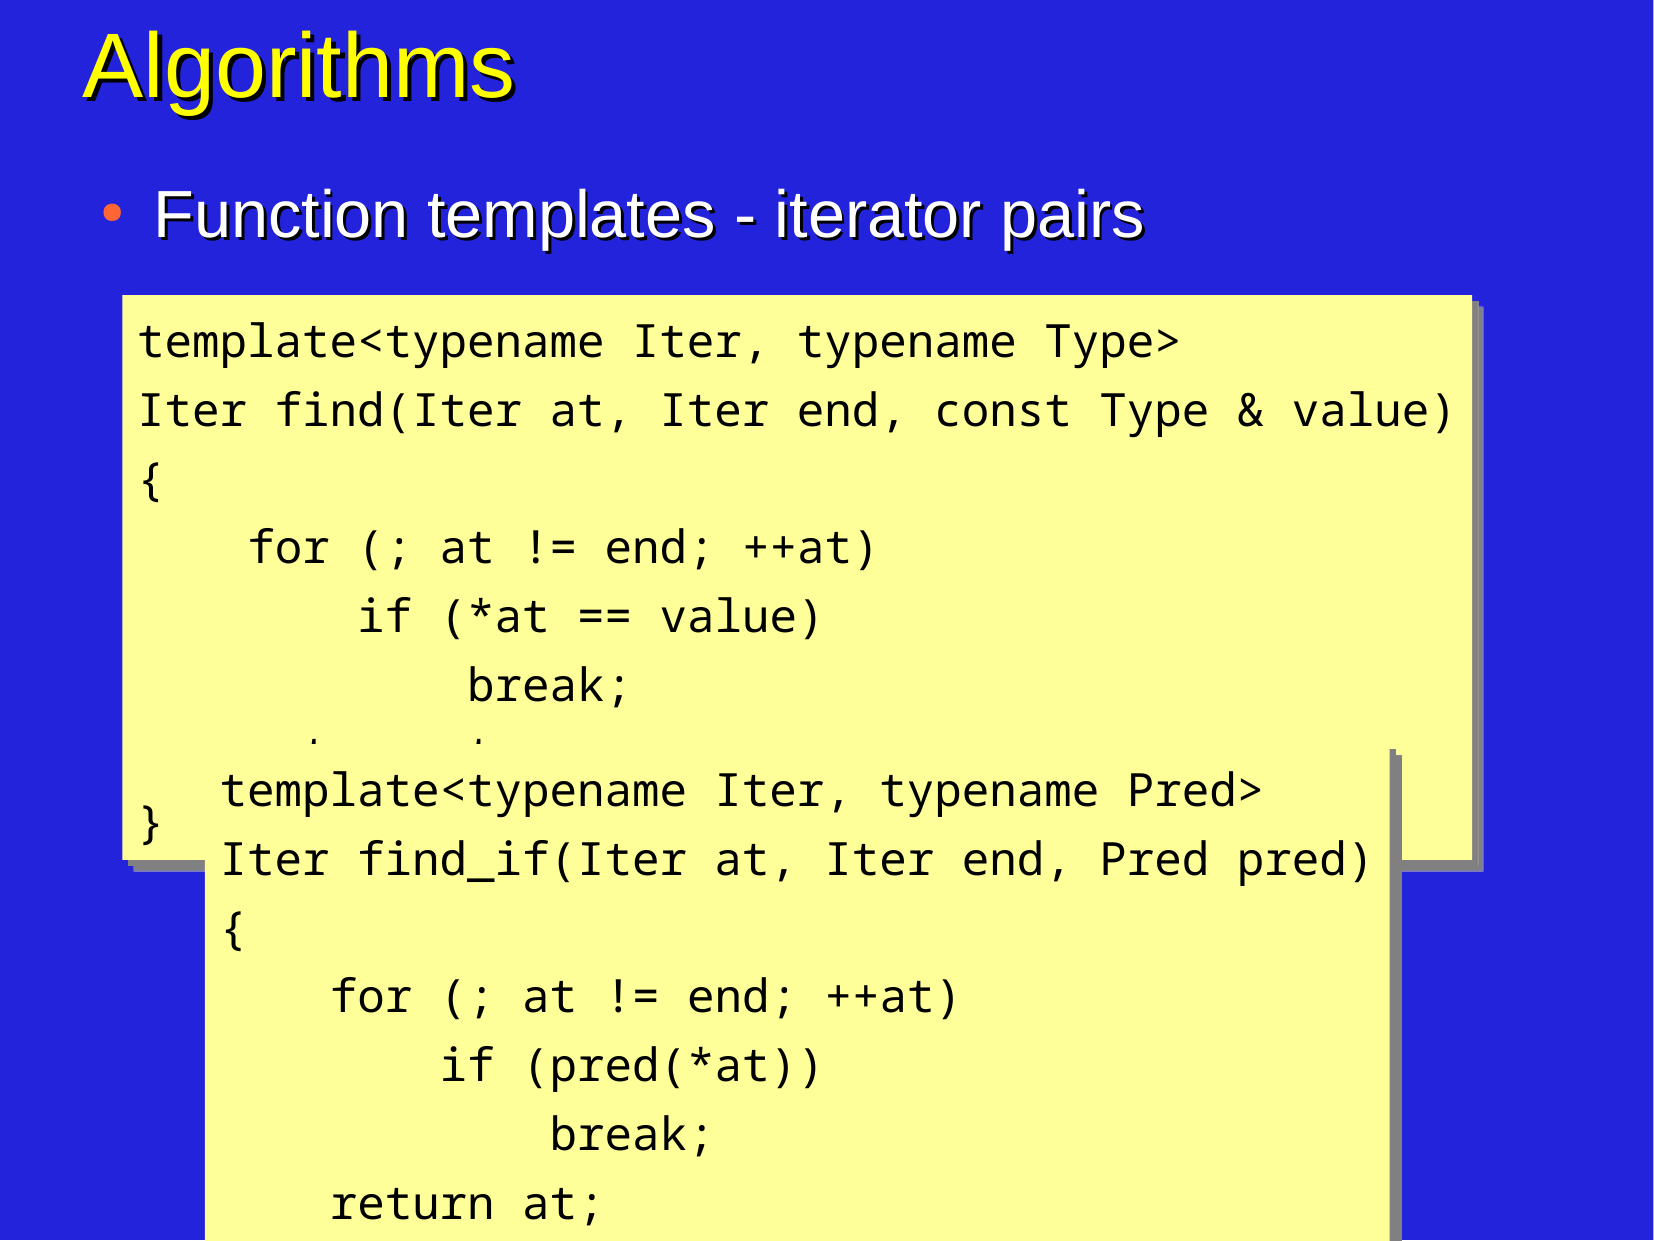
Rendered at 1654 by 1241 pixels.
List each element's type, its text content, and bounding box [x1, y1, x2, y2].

text_box template<typename Iter, typename Type> Iter find(Iter at, Iter end, const Type & value) { for (; at != end; ++at) if (*at == value) break; return at; } [122, 295, 1473, 860]
title Algorithms [82, 2, 1571, 130]
text_box template<typename Iter, typename Pred> Iter find_if(Iter at, Iter end, Pred pred) { for (; at != end; ++at) if (pred(*at)) break; return at; } [204, 744, 1390, 1241]
list Function templates - iterator pairs [82, 177, 1571, 1182]
